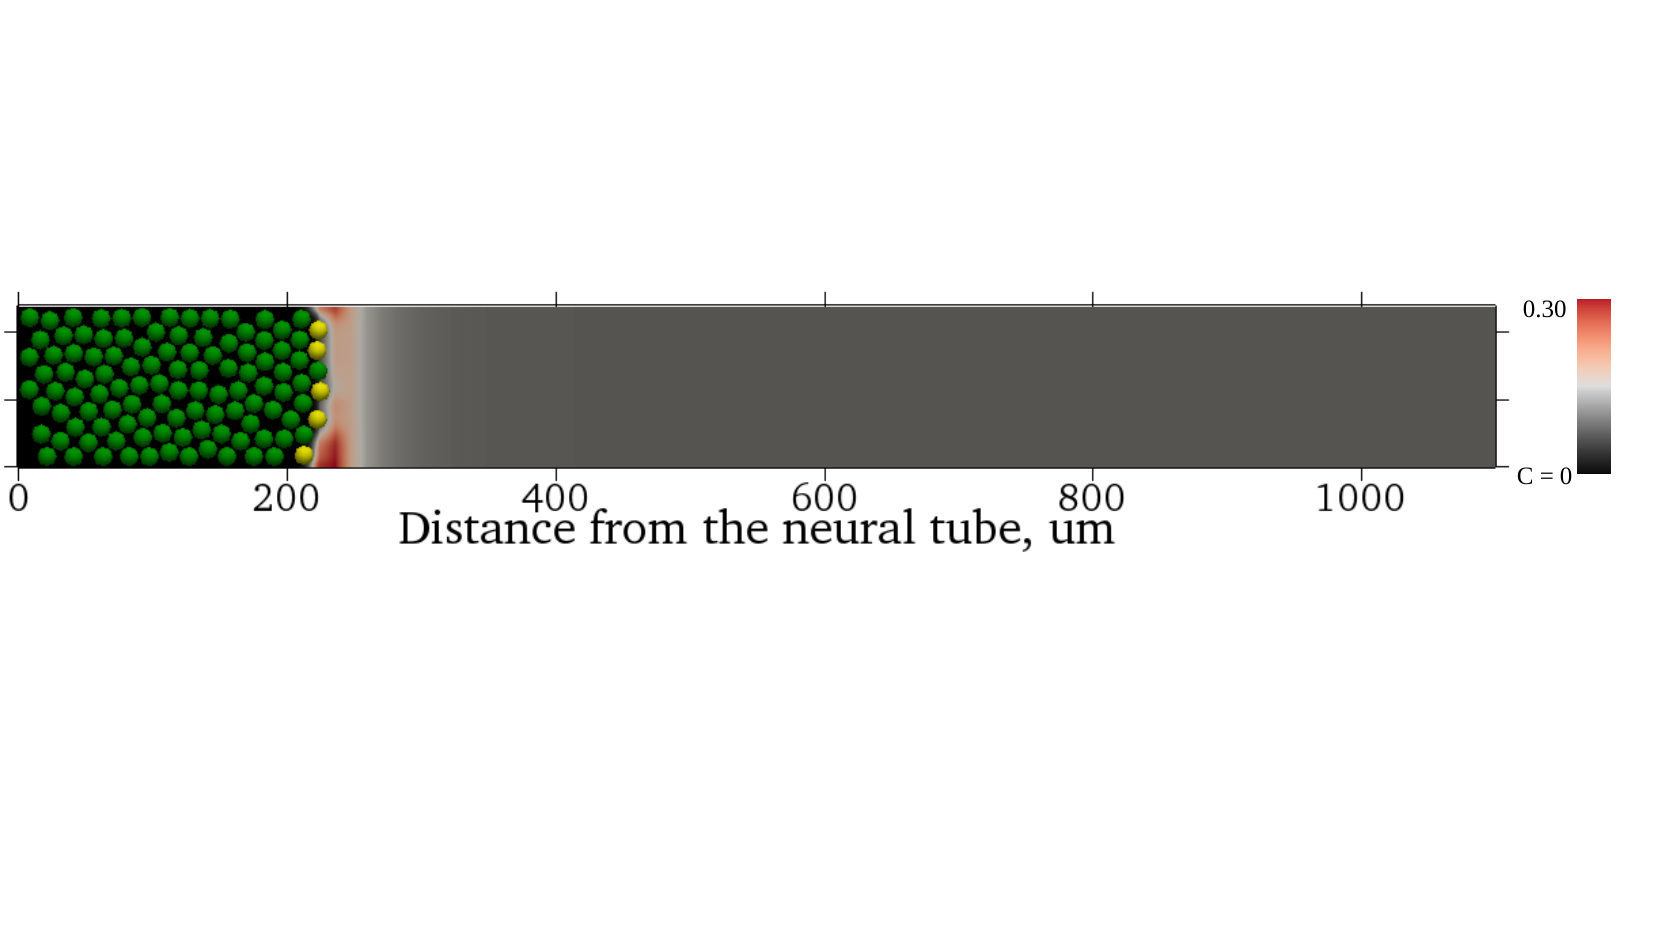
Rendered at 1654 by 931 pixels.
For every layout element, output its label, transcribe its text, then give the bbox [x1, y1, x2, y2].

picture [1599, 299, 1611, 474]
text_box 0.30 C = 0 [1516, 288, 1599, 502]
picture [3, 288, 1516, 556]
